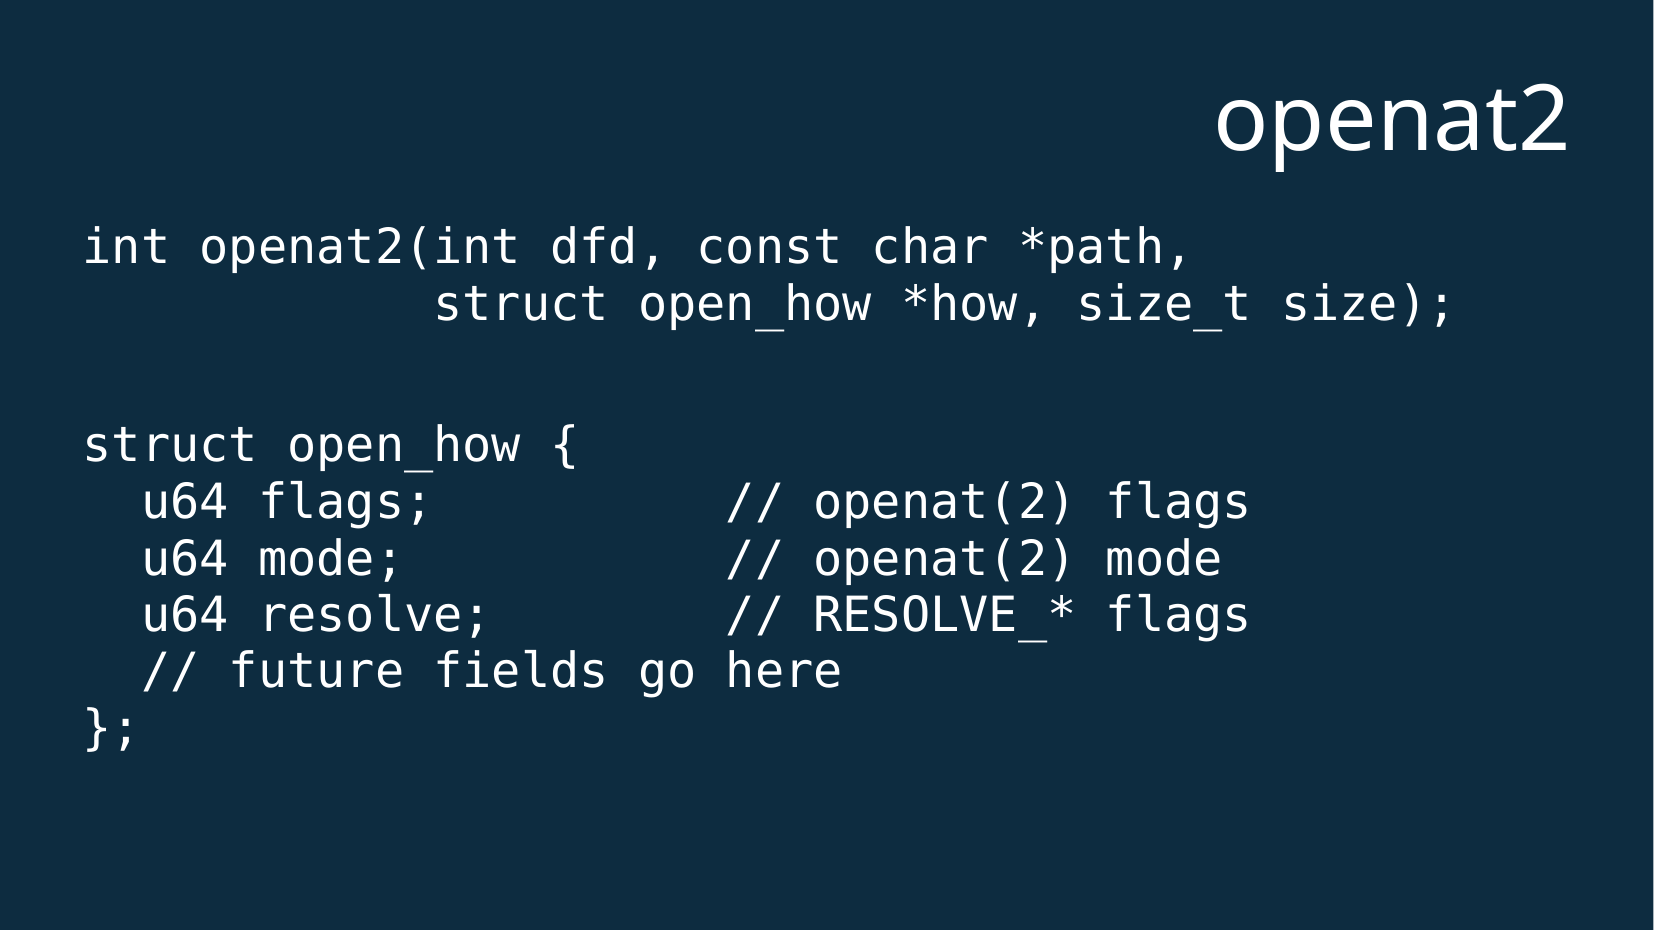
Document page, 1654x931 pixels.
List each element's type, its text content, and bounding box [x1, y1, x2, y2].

title openat2 [82, 37, 1571, 193]
list int openat2(int dfd, const char *path, struct open_how *how, size_t size); struct open_how { u64 flags; // openat(2) flags u64 mode; // openat(2) mode u64 resolve; // RESOLVE_* flags // future fields go here }; [82, 217, 1571, 758]
